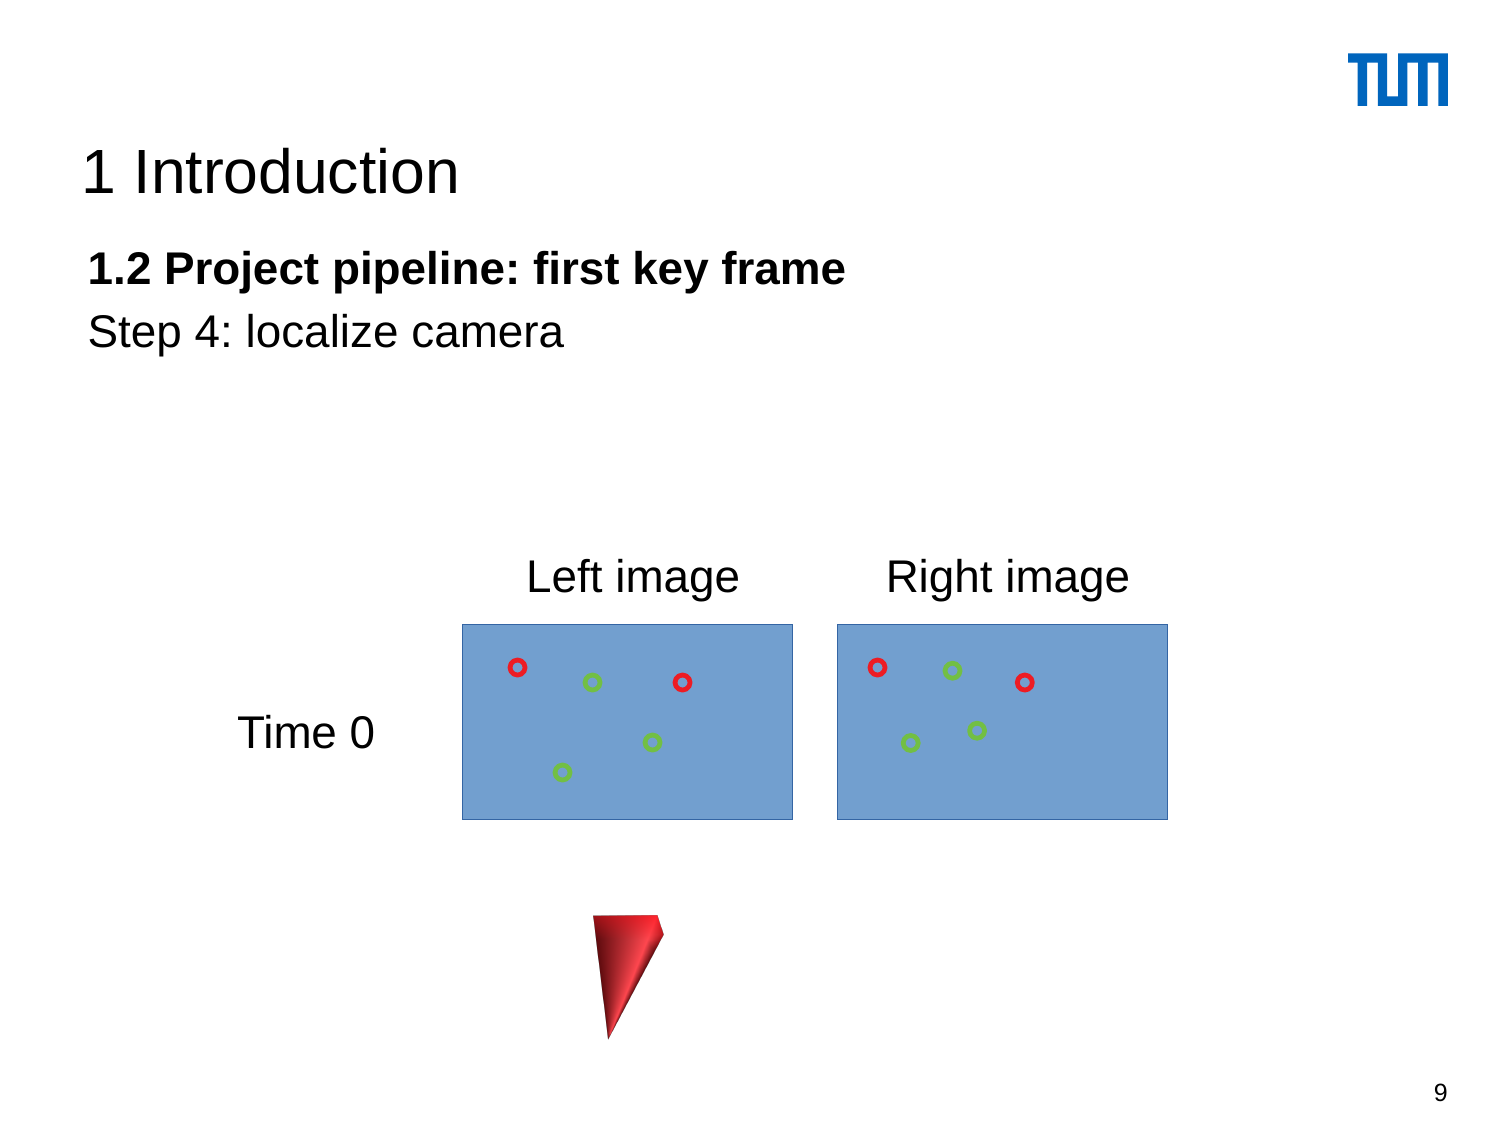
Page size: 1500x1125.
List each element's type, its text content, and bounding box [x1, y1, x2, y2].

list 1.2 Project pipeline: first key frame Step 4: localize camera [87, 231, 1416, 963]
text_box [462, 624, 793, 820]
slide_number <number> [1111, 1061, 1448, 1122]
title 1 Introduction [81, 139, 1110, 207]
text_box Left image [511, 543, 756, 610]
text_box Right image [871, 543, 1146, 610]
text_box [837, 624, 1168, 820]
text_box Time 0 [222, 699, 391, 767]
